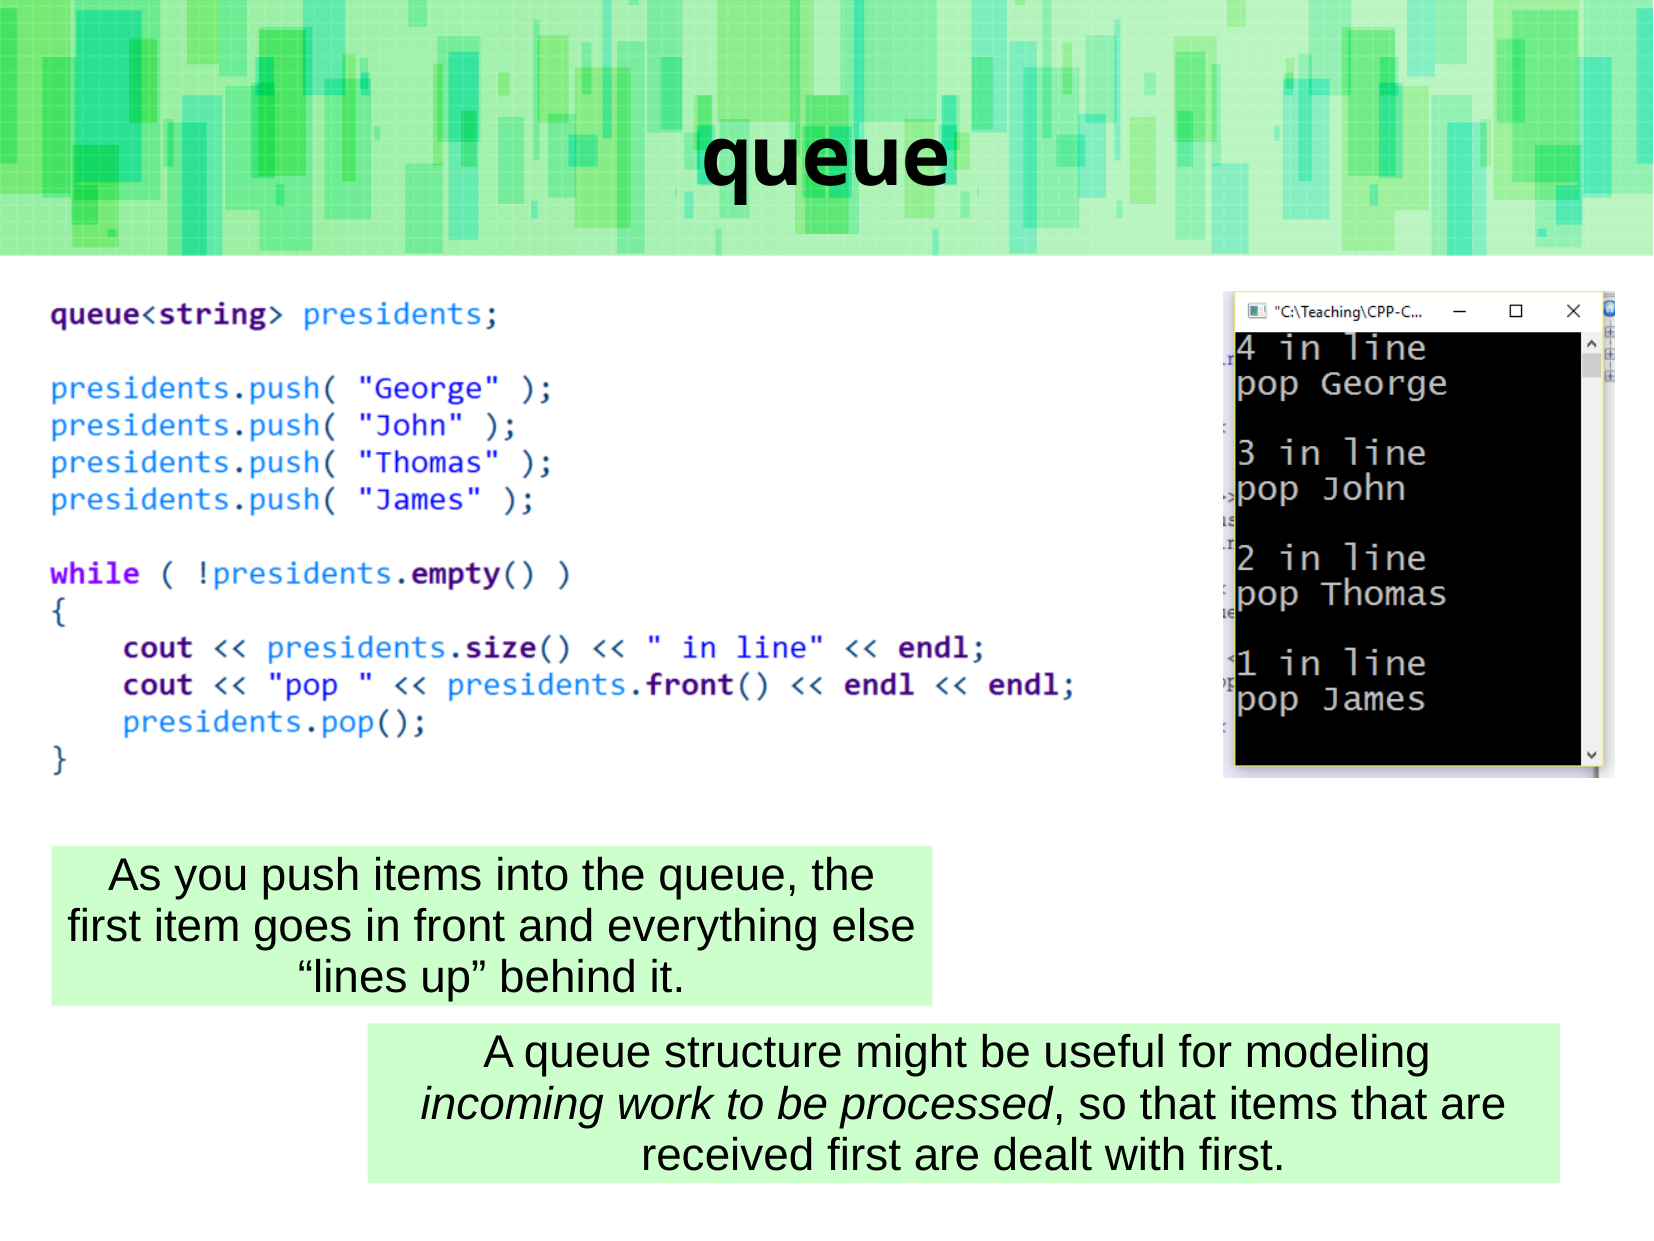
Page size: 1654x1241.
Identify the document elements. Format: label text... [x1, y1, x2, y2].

text_box A queue structure might be useful for modeling incoming work to be processed, so that items that are received first are dealt with first. [367, 1023, 1560, 1184]
text_box As you push items into the queue, the first item goes in front and everything else “lines up” behind it. [51, 845, 933, 1006]
picture [0, 0, 1654, 1241]
title queue [82, 49, 1571, 257]
